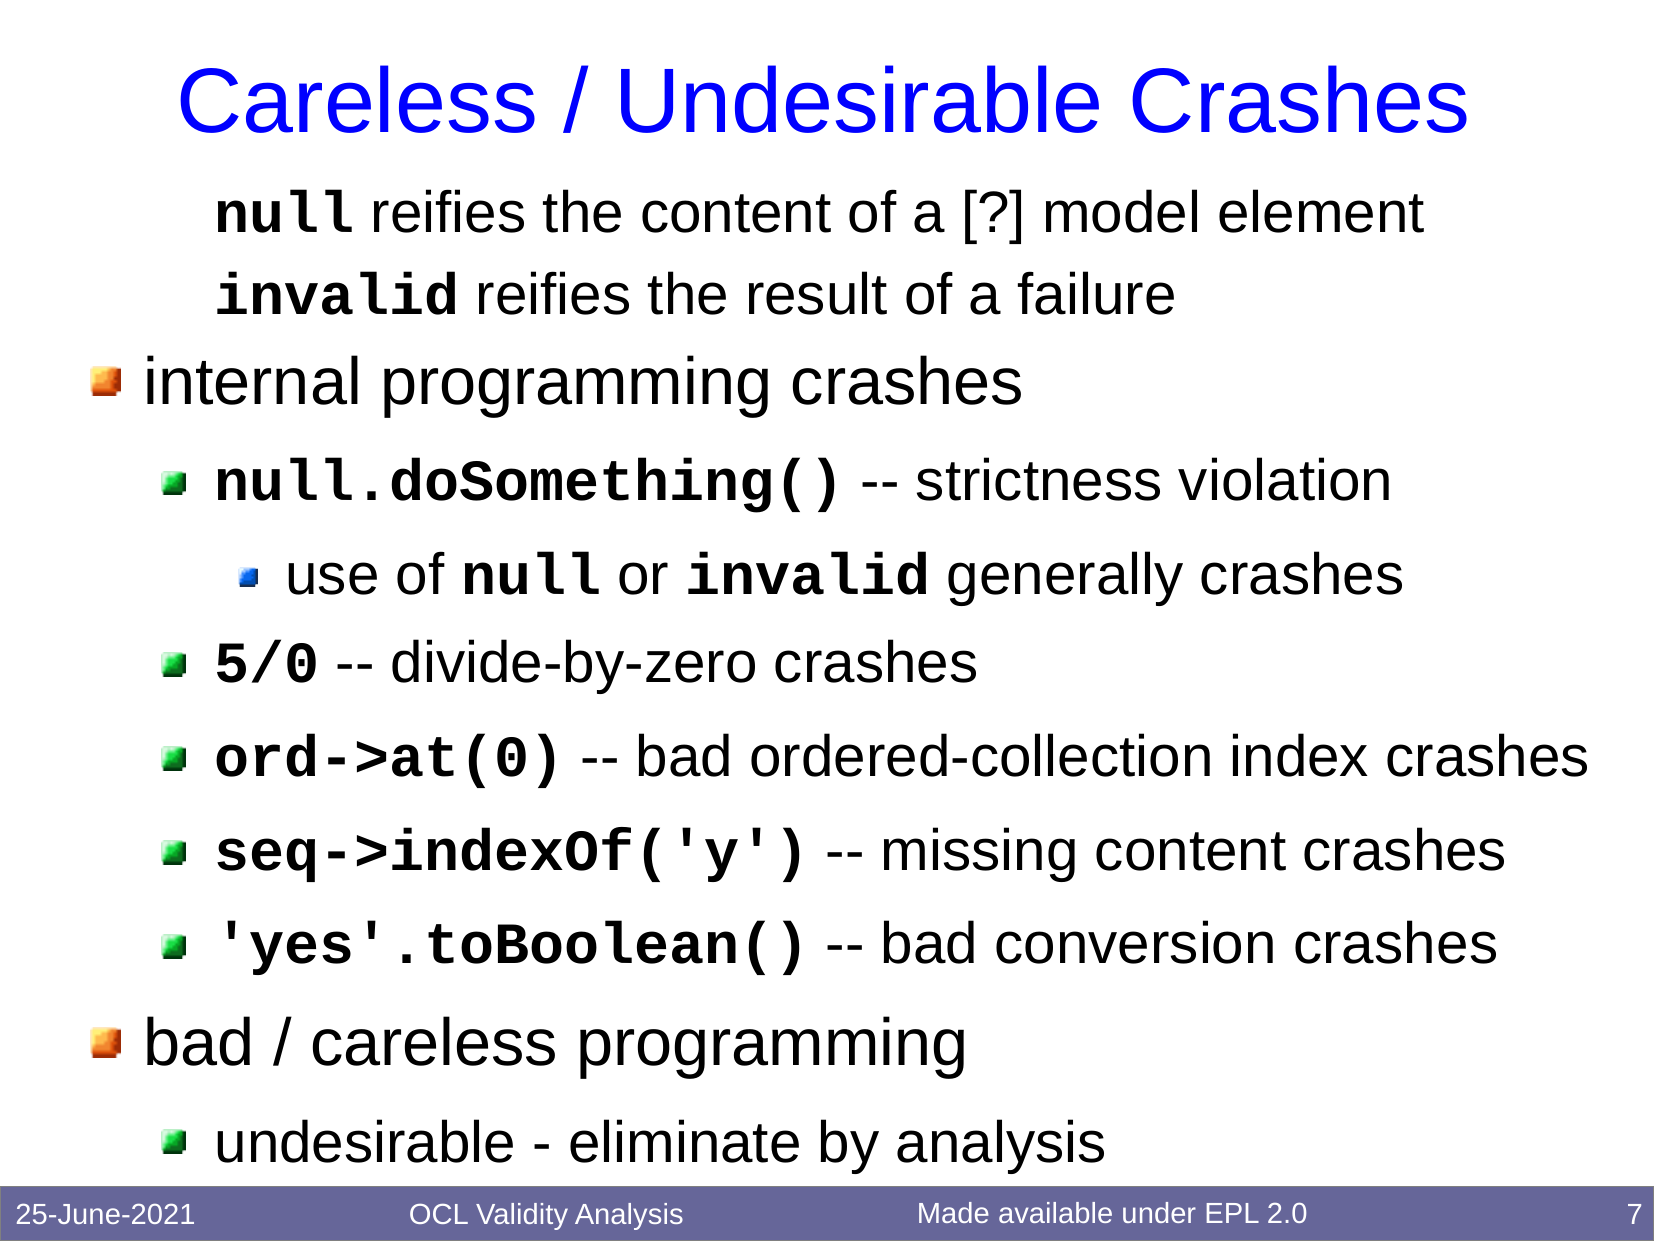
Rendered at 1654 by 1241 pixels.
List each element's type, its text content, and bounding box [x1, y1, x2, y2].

title Careless / Undesirable Crashes [31, 24, 1617, 178]
list null reifies the content of a [?] model element invalid reifies the result of a failure internal programming crashes null.doSomething() -- strictness violation use of null or invalid generally crashes 5/0 -- divide-by-zero crashes ord->at(0) -- bad ordered-collection index crashes seq->indexOf('y') -- missing content crashes 'yes'.toBoolean() -- bad conversion crashes bad / careless programming undesirable - eliminate by analysis [72, 179, 1625, 1198]
